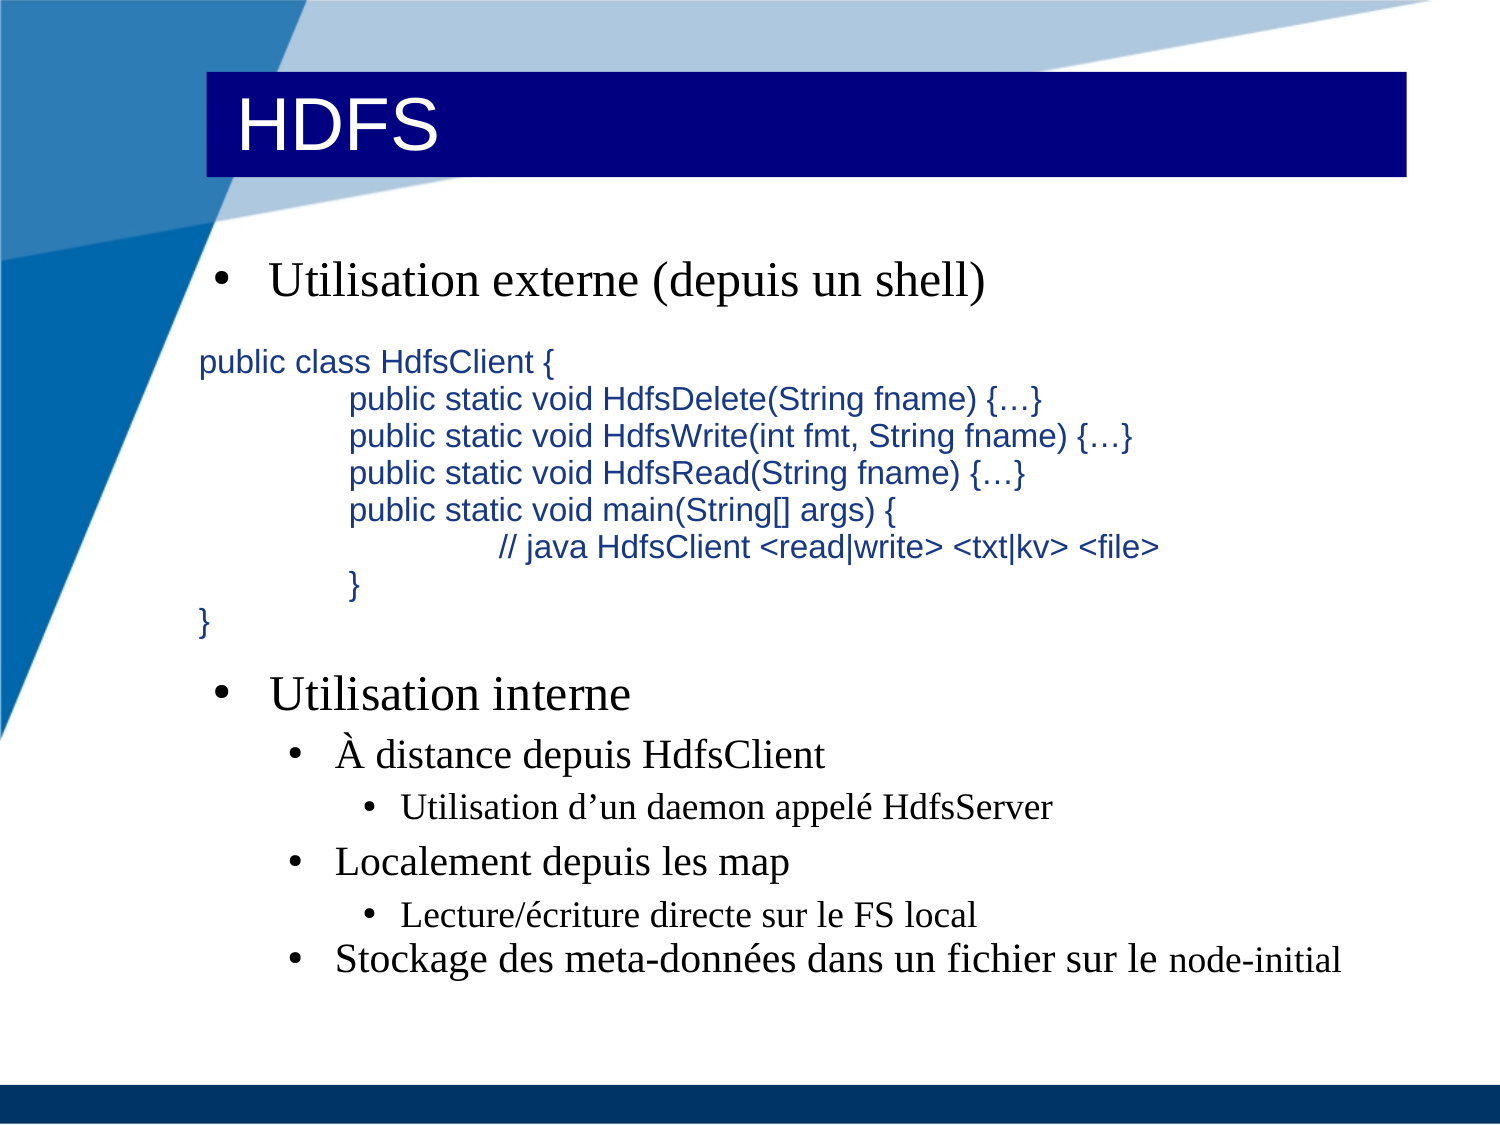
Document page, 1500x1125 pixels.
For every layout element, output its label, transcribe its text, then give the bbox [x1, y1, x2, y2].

title HDFS [206, 71, 1407, 178]
list Utilisation externe (depuis un shell) [212, 251, 1388, 348]
picture [0, 0, 1500, 842]
list Utilisation interne À distance depuis HdfsClient Utilisation d’un daemon appelé HdfsServer Localement depuis les map Lecture/écriture directe sur le FS local Stockage des meta-données dans un fichier sur le node-initial [212, 665, 1388, 1050]
text_box public class HdfsClient { public static void HdfsDelete(String fname) {…} public static void HdfsWrite(int fmt, String fname) {…} public static void HdfsRead(String fname) {…} public static void main(String[] args) { // java HdfsClient <read|write> <txt|kv> <file> } } [184, 336, 1334, 701]
